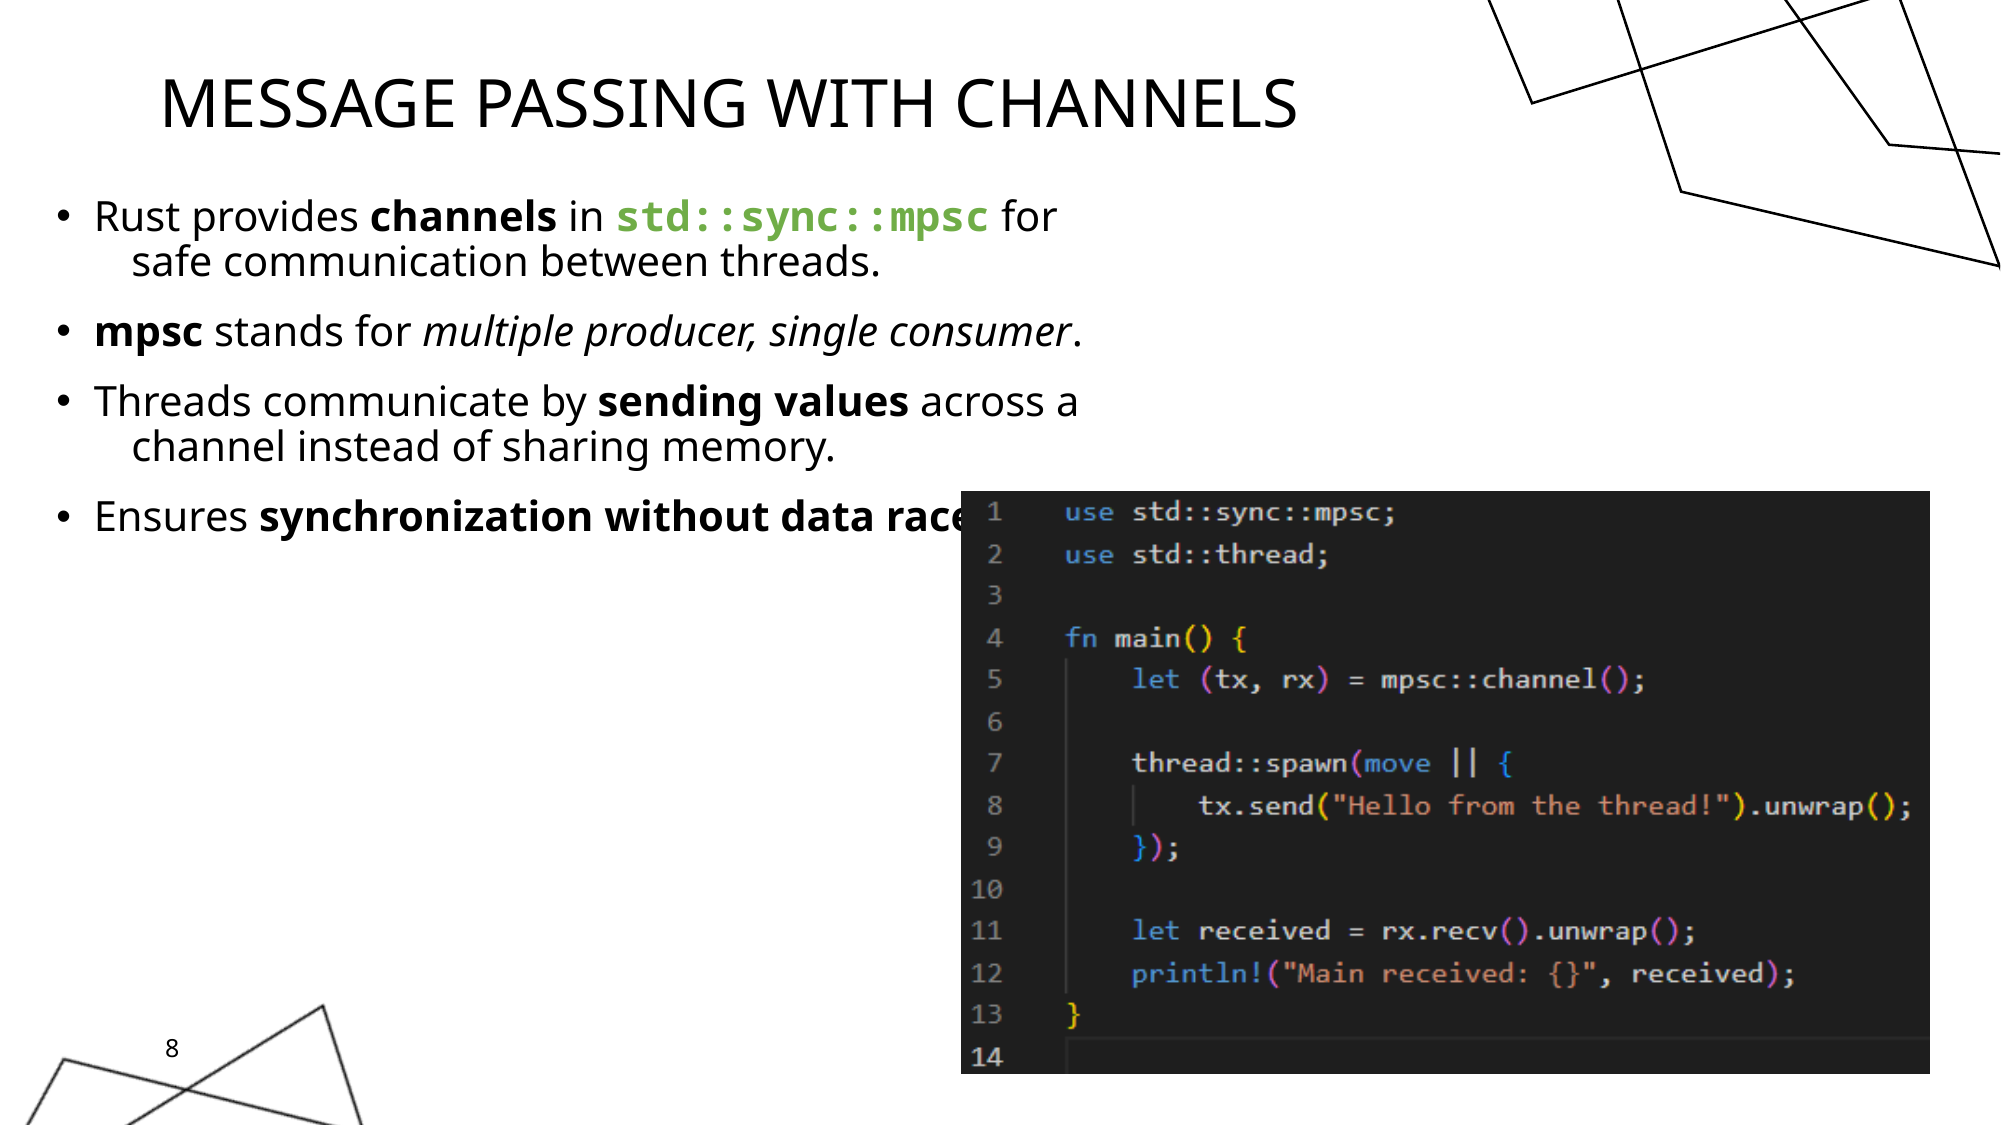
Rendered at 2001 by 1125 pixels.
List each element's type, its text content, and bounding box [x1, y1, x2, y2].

picture [961, 491, 1930, 1074]
slide_number 8 [150, 1024, 254, 1074]
title Message Passing with Channels [144, 0, 1858, 239]
list Rust provides channels in std::sync::mpsc for safe communication between threads. mpsc stands for multiple producer, single consumer. Threads communicate by sending values across a channel instead of sharing memory. Ensures synchronization without data races. [41, 187, 1149, 803]
